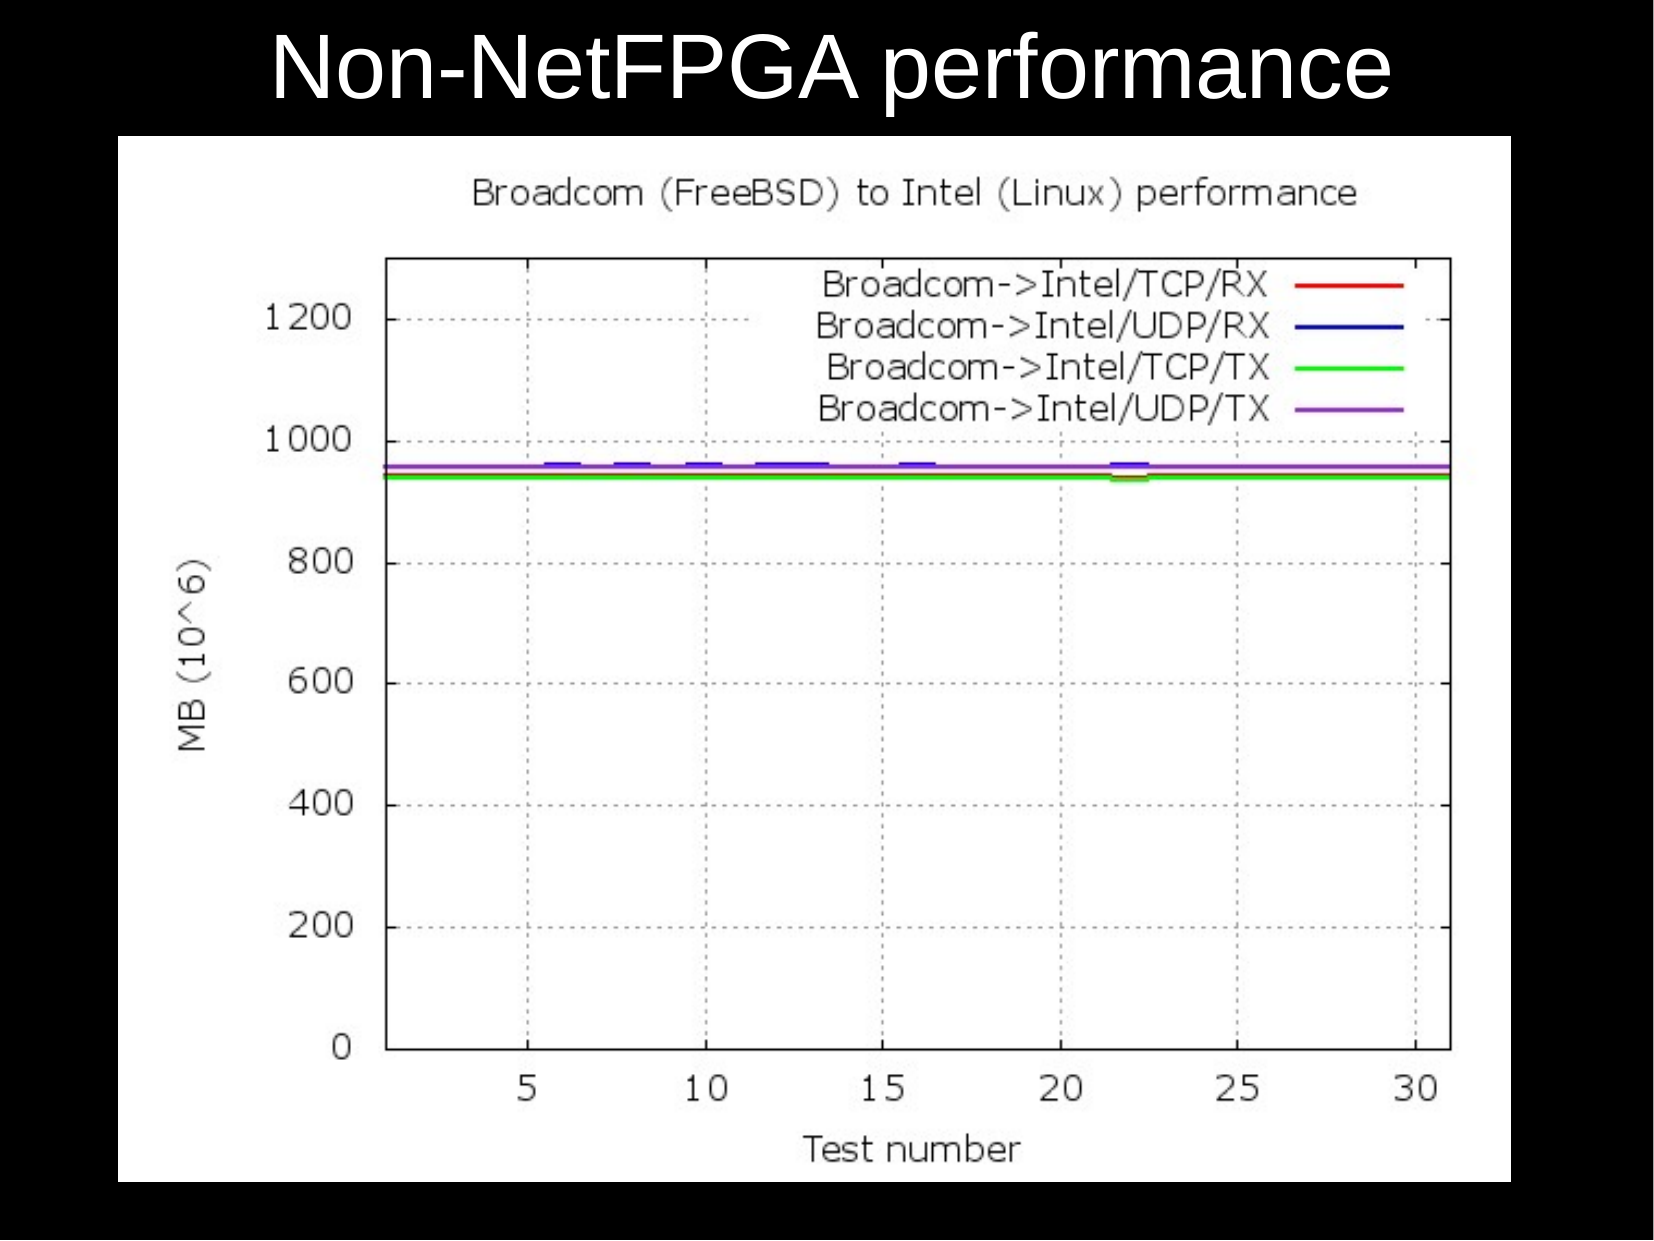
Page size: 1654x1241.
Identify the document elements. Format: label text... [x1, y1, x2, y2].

title Non-NetFPGA performance [88, 0, 1577, 163]
picture [118, 136, 1511, 1182]
